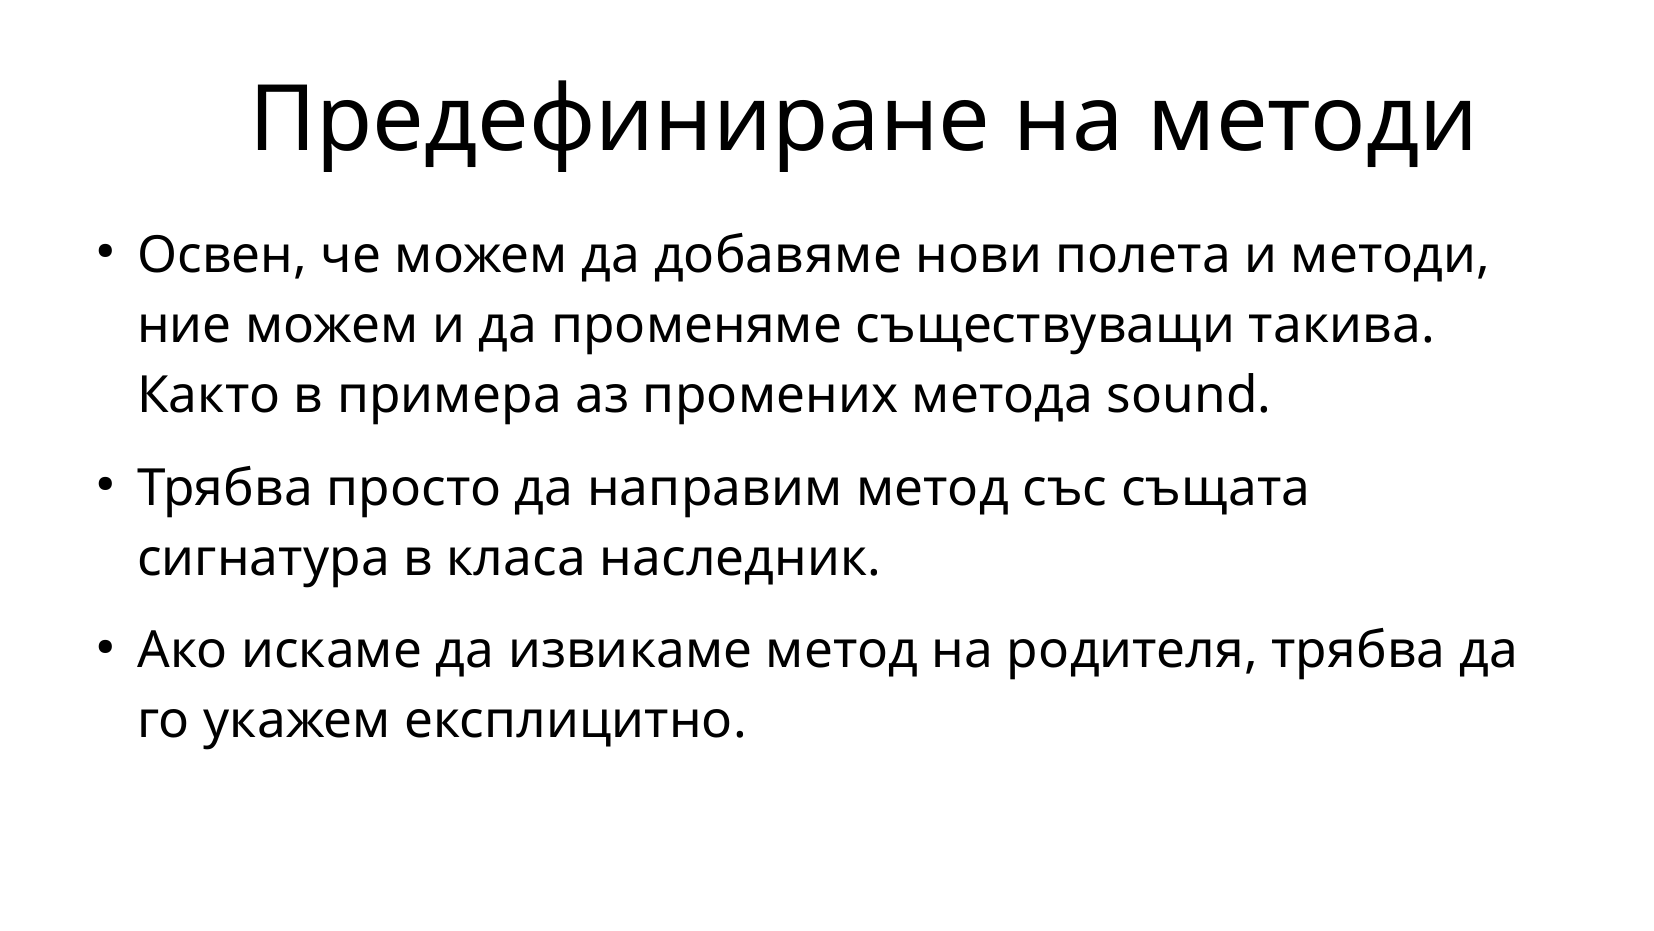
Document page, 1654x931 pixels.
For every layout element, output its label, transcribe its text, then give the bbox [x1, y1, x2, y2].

list Освен, че можем да добавяме нови полета и методи, ние можем и да променяме съществуващи такива. Както в примера аз промених метода sound. Трябва просто да направим метод със същата сигнатура в класа наследник. Ако искаме да извикаме метод на родителя, трябва да го укажем експлицитно. [82, 217, 1571, 758]
title Предефиниране на методи [82, 37, 1571, 193]
